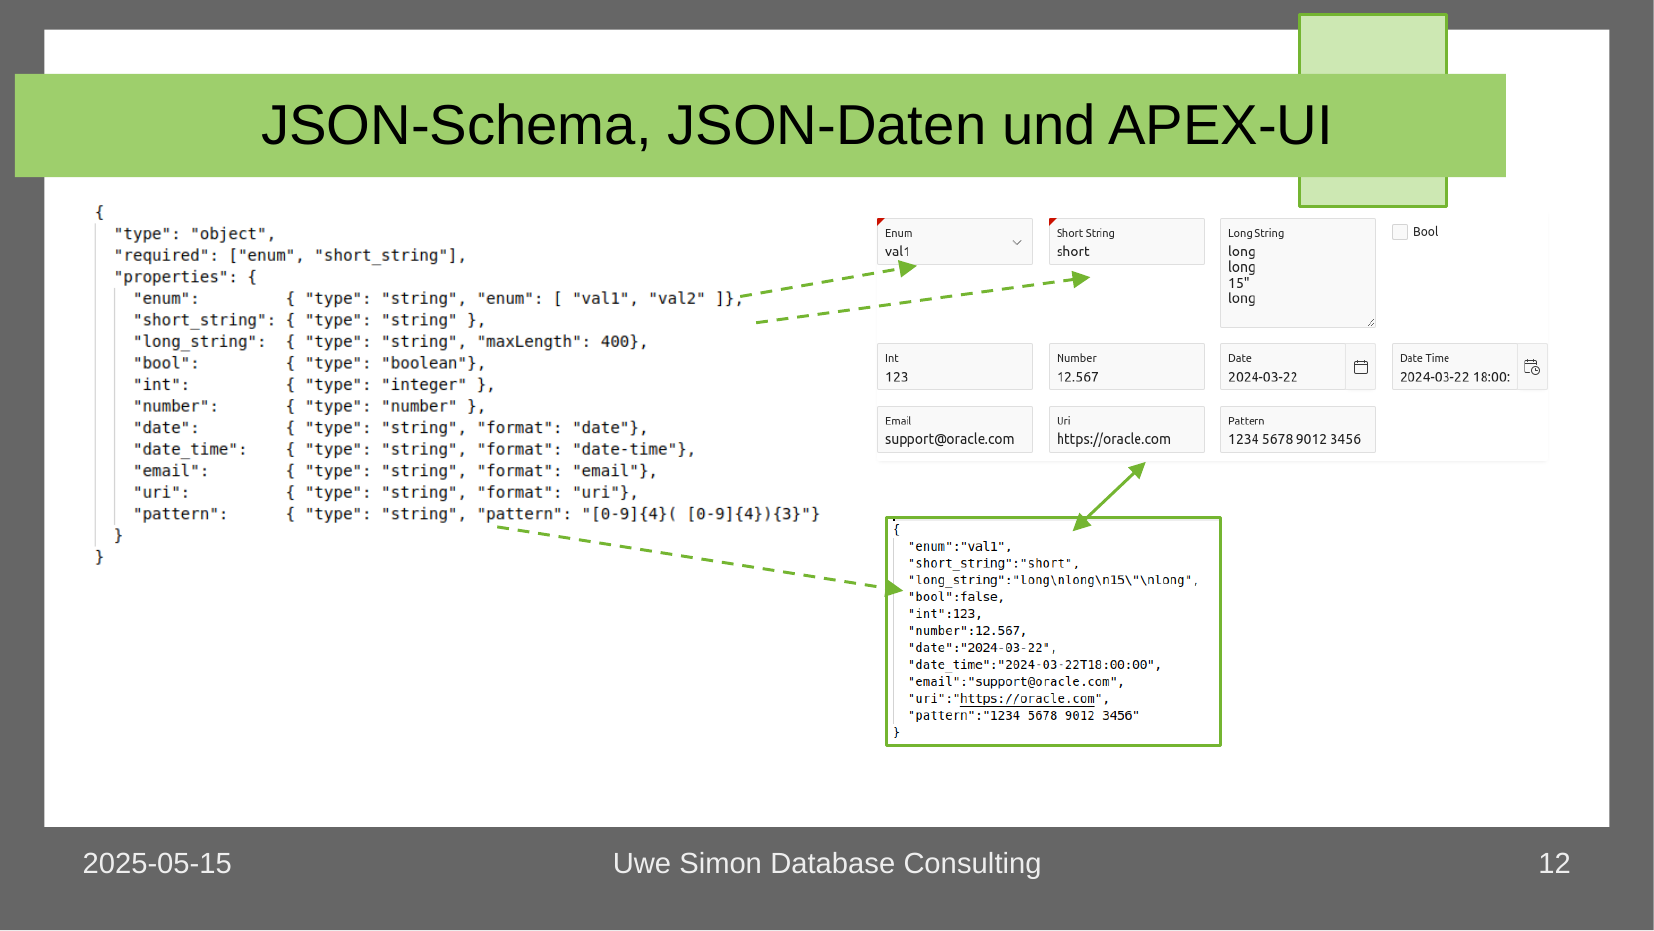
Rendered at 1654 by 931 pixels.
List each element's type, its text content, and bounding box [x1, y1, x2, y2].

picture [869, 210, 1563, 468]
picture [888, 519, 1219, 745]
picture [88, 203, 848, 584]
title JSON-Schema, JSON-Daten und APEX-UI [88, 73, 1506, 178]
